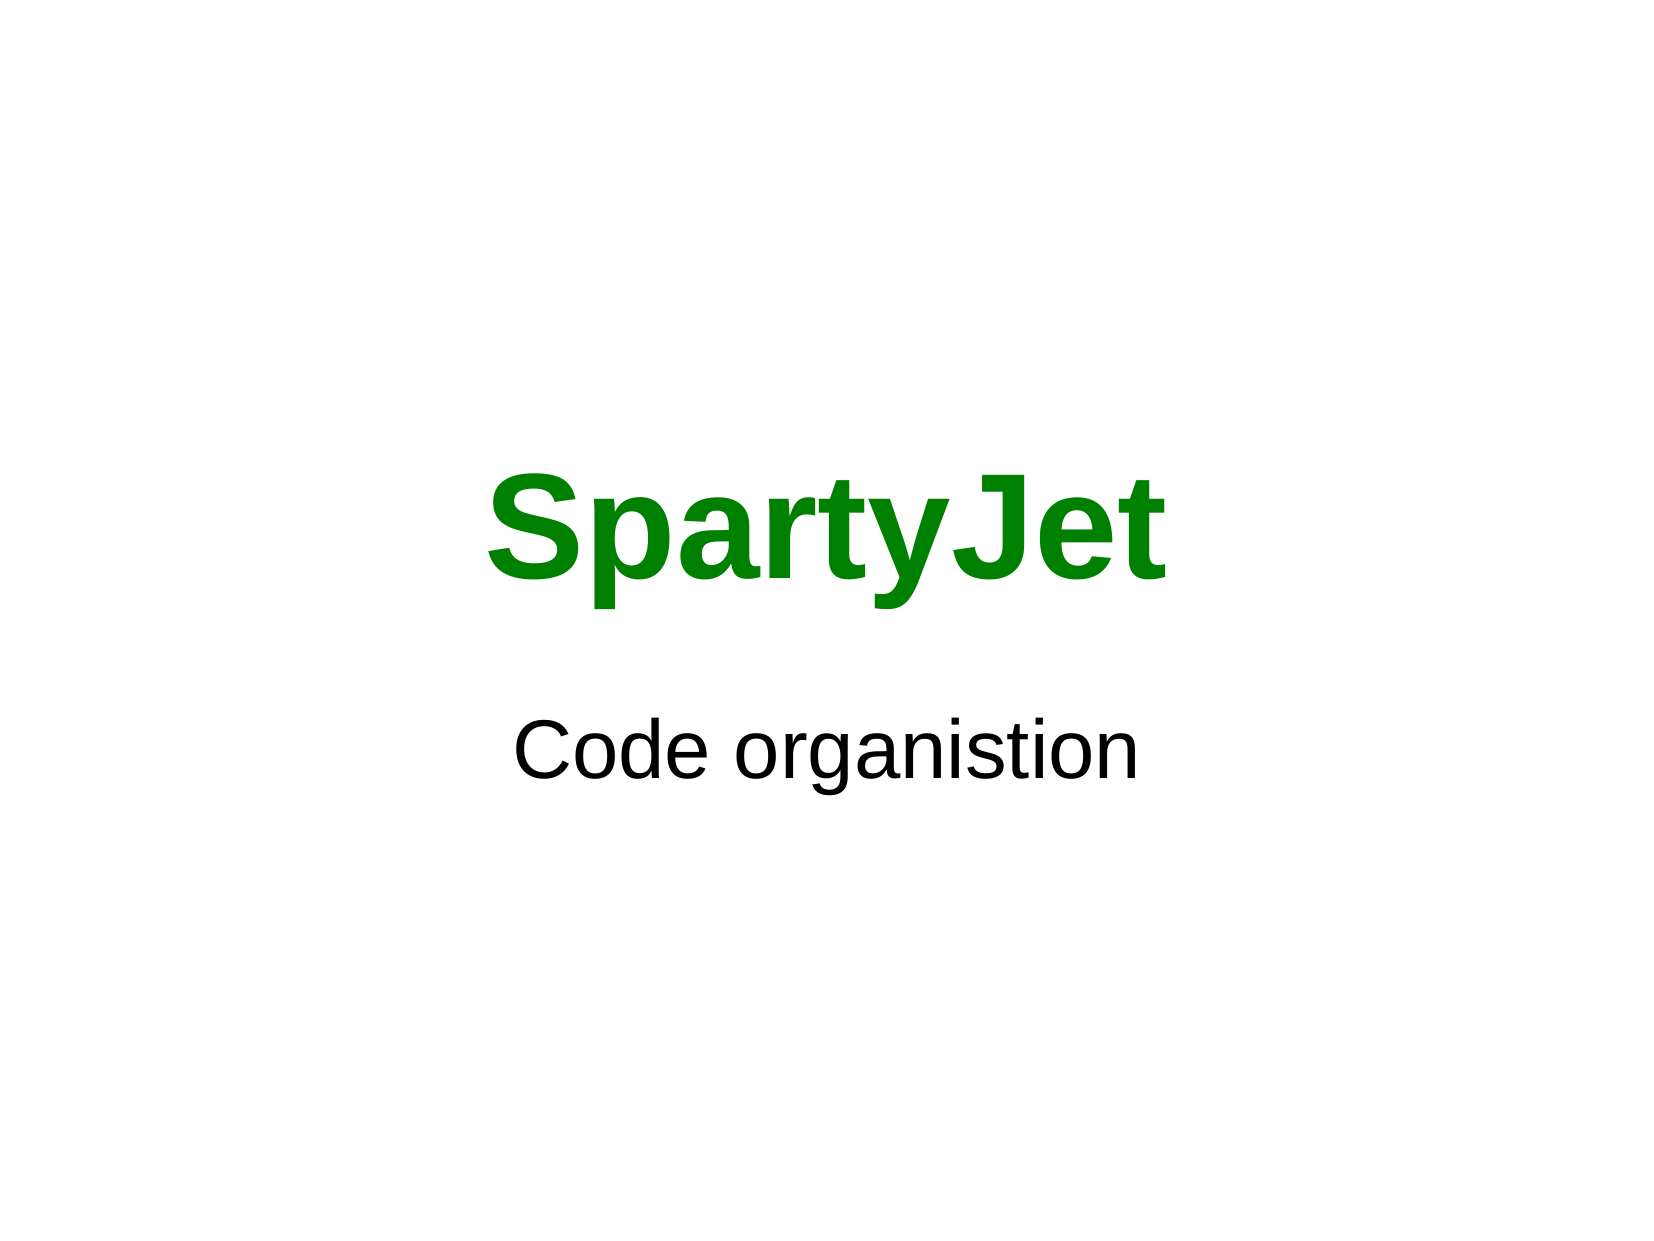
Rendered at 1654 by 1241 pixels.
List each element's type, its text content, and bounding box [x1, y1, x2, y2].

text_box SpartyJet Code organistion [469, 435, 1184, 805]
